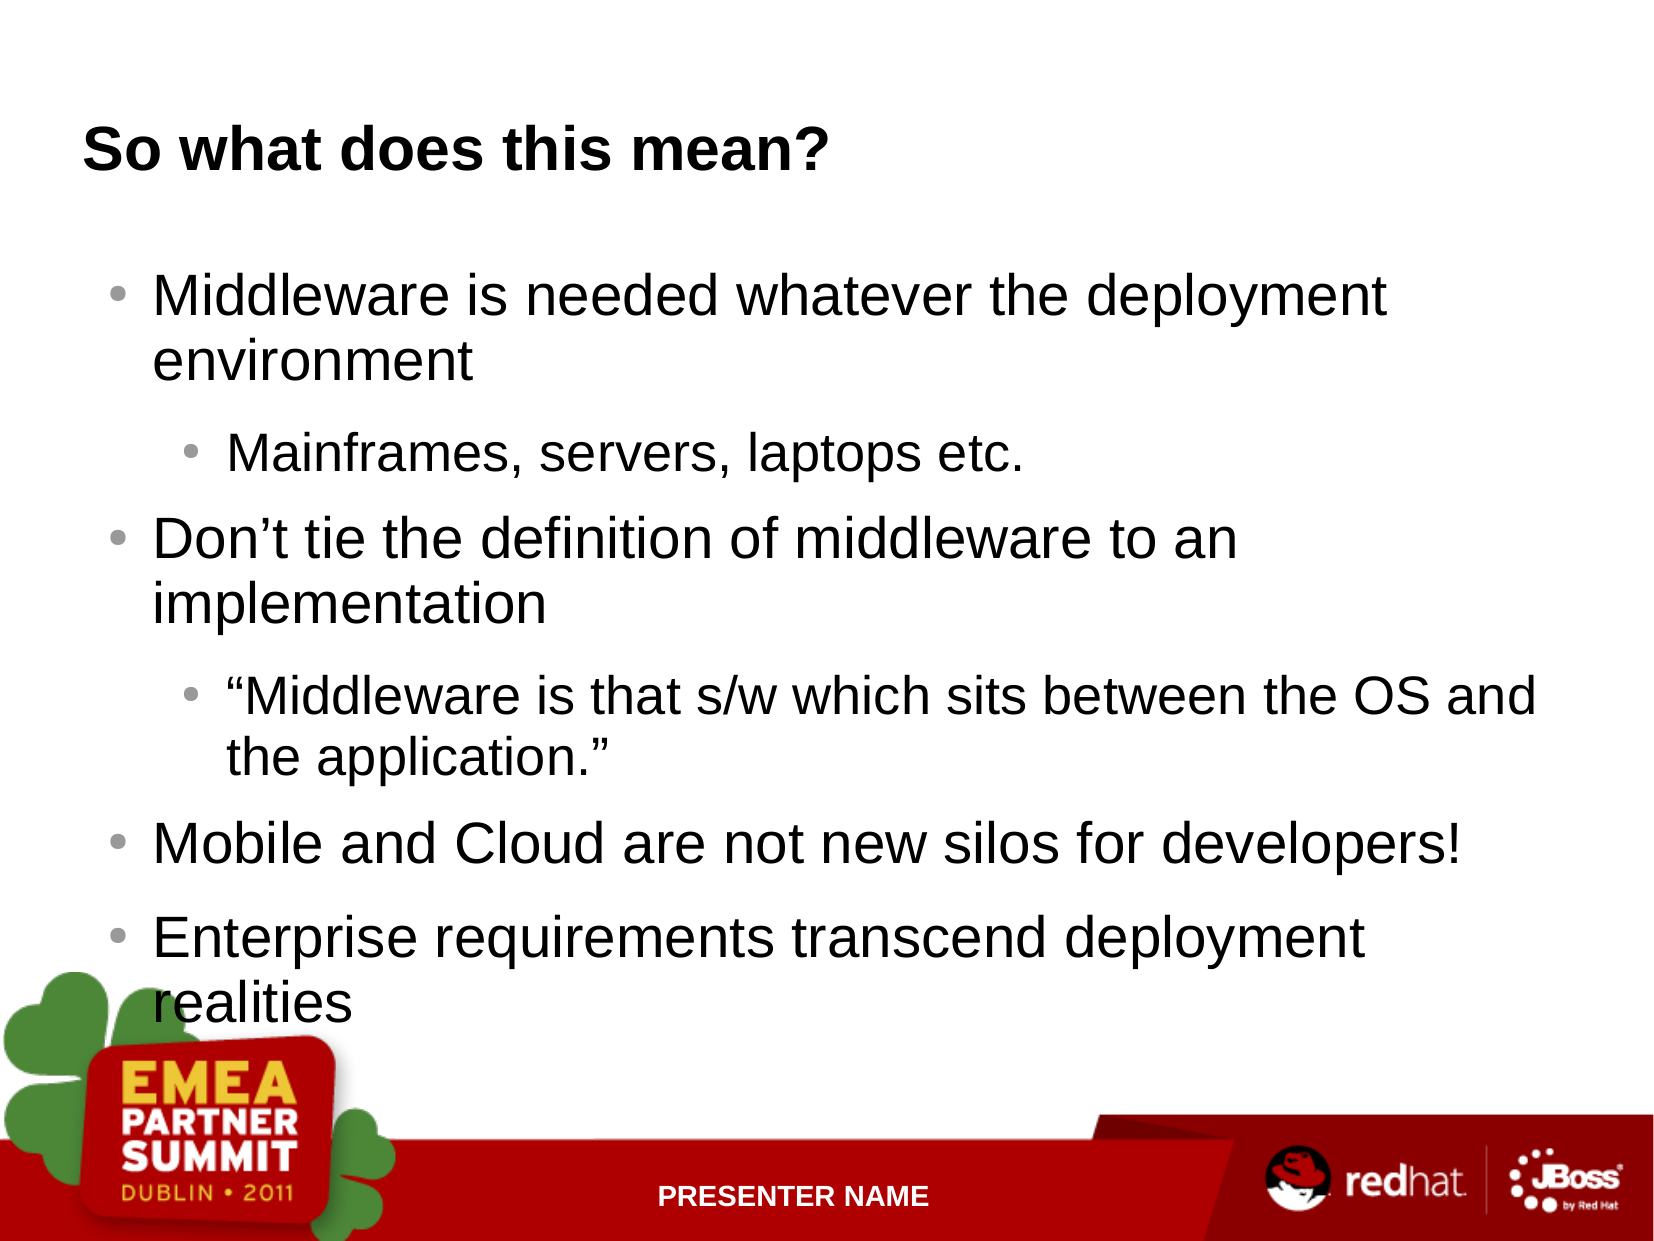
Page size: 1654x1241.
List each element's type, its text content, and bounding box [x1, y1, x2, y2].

picture [0, 972, 1654, 1241]
title So what does this mean? [82, 55, 1571, 243]
list Middleware is needed whatever the deployment environment Mainframes, servers, laptops etc. Don’t tie the definition of middleware to an implementation “Middleware is that s/w which sits between the OS and the application.” Mobile and Cloud are not new silos for developers! Enterprise requirements transcend deployment realities [92, 262, 1581, 1081]
